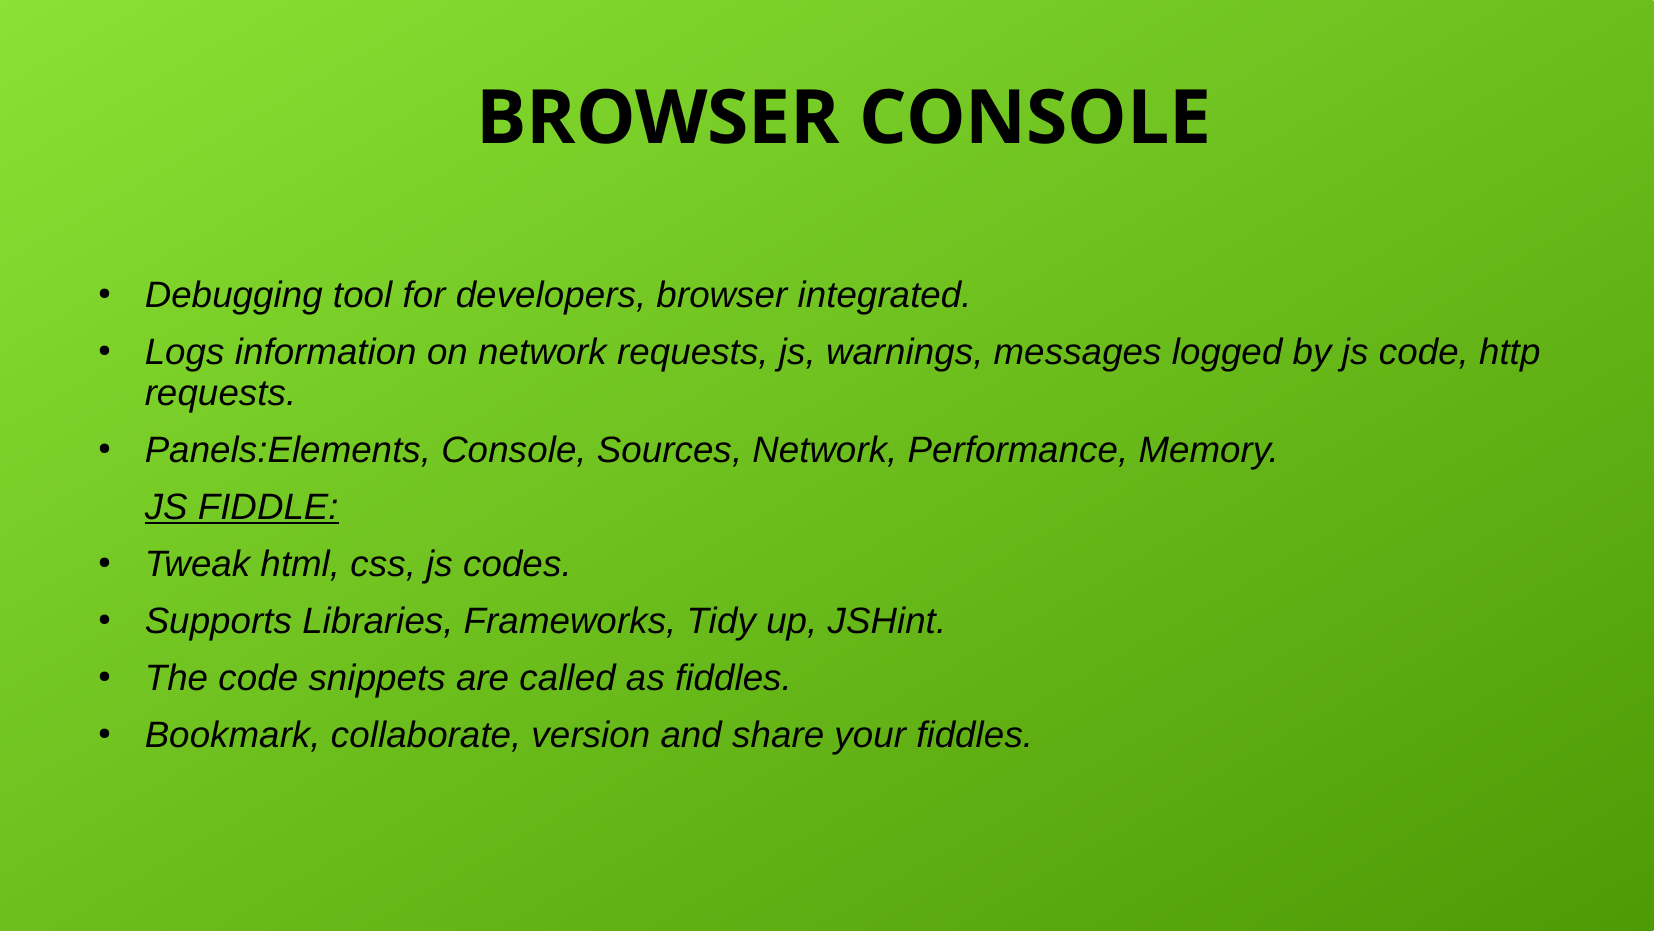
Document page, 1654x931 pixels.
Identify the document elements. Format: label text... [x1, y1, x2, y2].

title BROWSER CONSOLE [82, 36, 1571, 193]
list Debugging tool for developers, browser integrated. Logs information on network requests, js, warnings, messages logged by js code, http requests. Panels:Elements, Console, Sources, Network, Performance, Memory. JS FIDDLE: Tweak html, css, js codes. Supports Libraries, Frameworks, Tidy up, JSHint. The code snippets are called as fiddles. Bookmark, collaborate, version and share your fiddles. [82, 217, 1571, 757]
